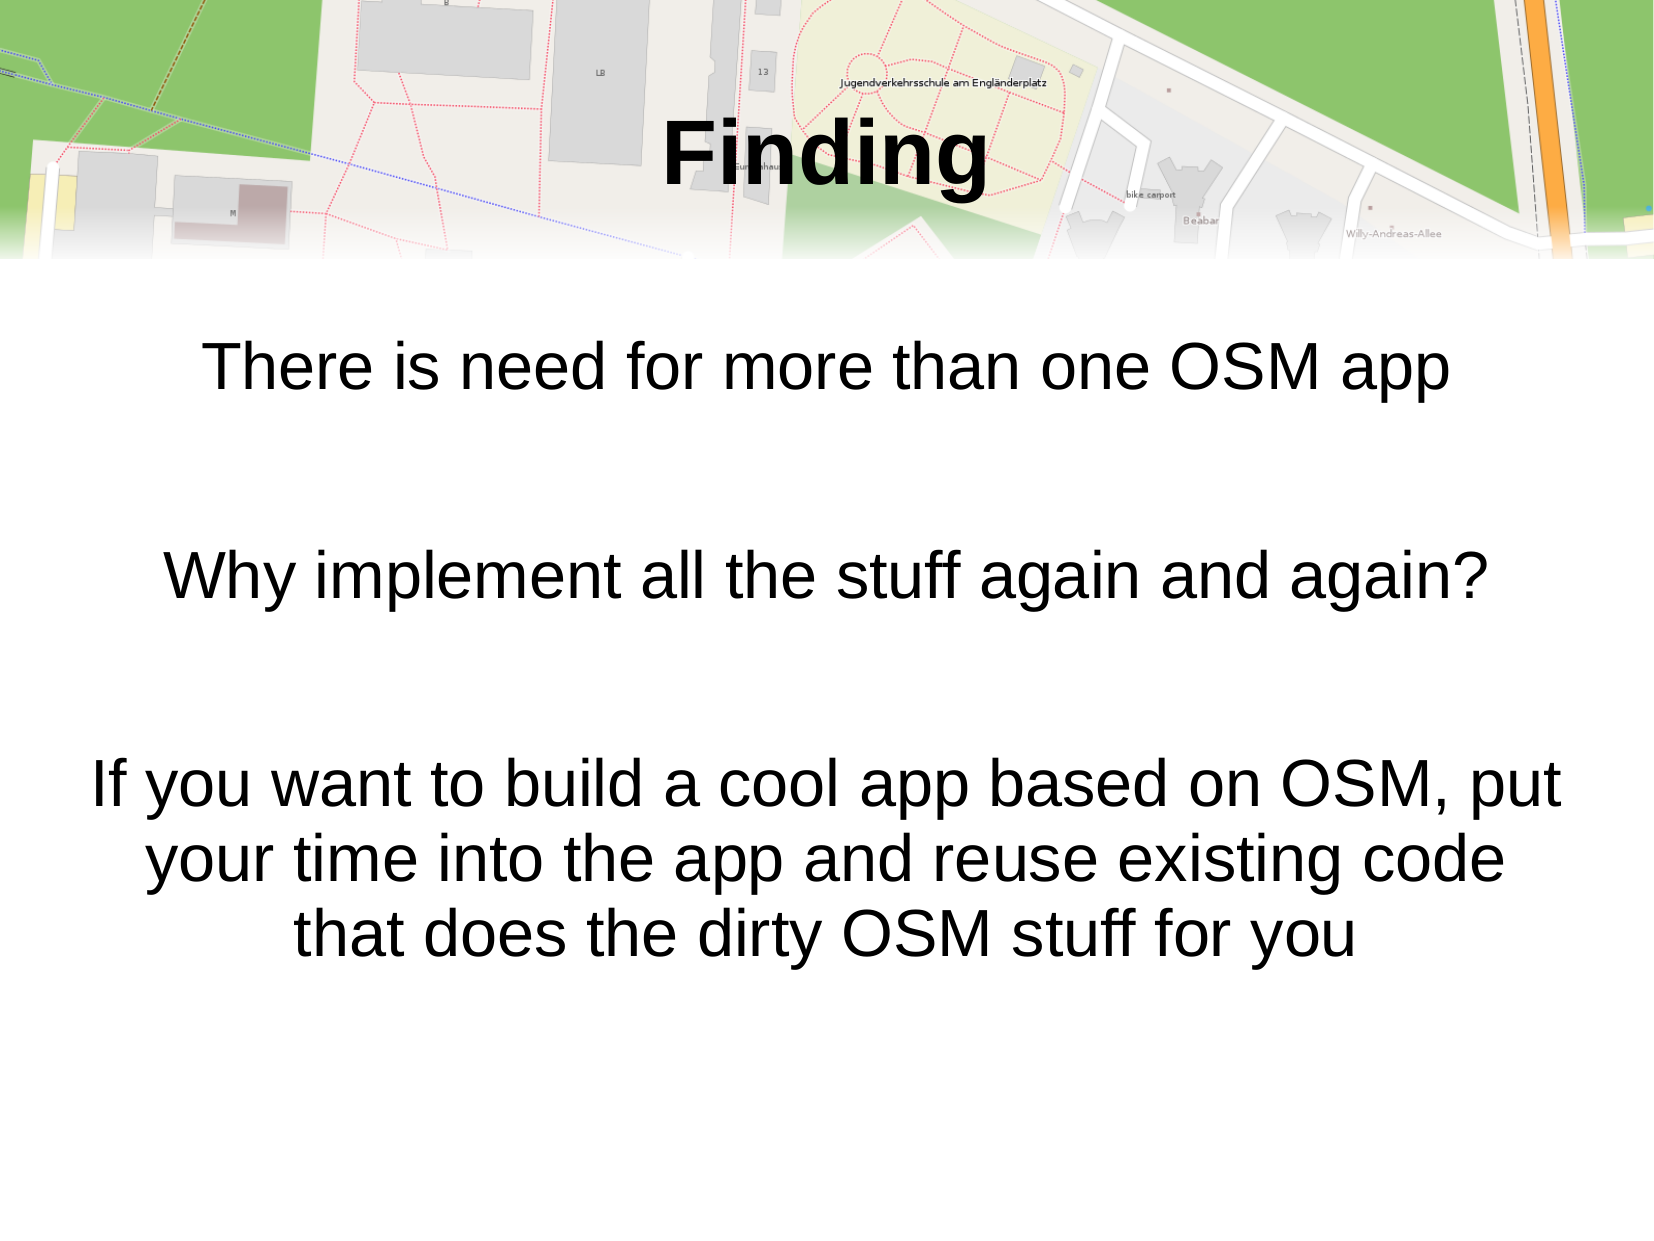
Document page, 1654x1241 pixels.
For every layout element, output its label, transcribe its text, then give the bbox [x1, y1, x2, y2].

picture [0, 0, 1654, 211]
title Finding [82, 49, 1571, 257]
list There is need for more than one OSM app Why implement all the stuff again and again? If you want to build a cool app based on OSM, put your time into the app and reuse existing code that does the dirty OSM stuff for you [82, 290, 1571, 1010]
